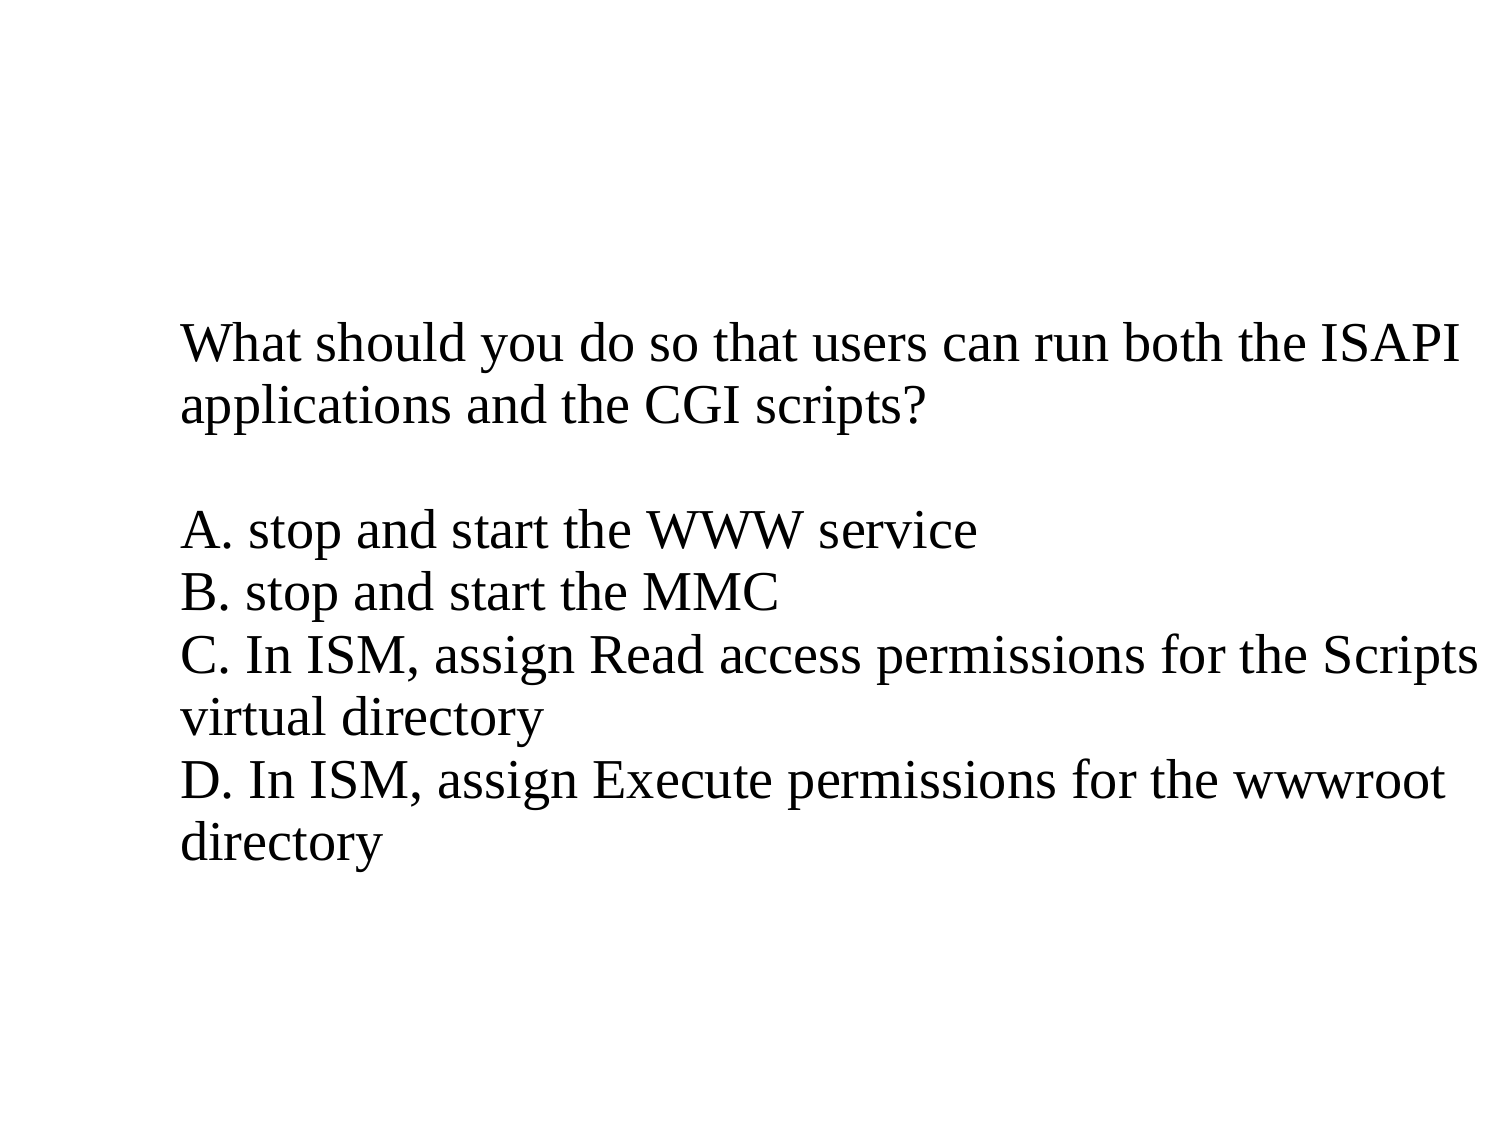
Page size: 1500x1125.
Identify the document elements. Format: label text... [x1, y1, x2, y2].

text_box What should you do so that users can run both the ISAPI applications and the CGI scripts? A. stop and start the WWW service B. stop and start the MMC C. In ISM, assign Read access permissions for the Scripts virtual directory D. In ISM, assign Execute permissions for the wwwroot directory [165, 303, 1500, 944]
